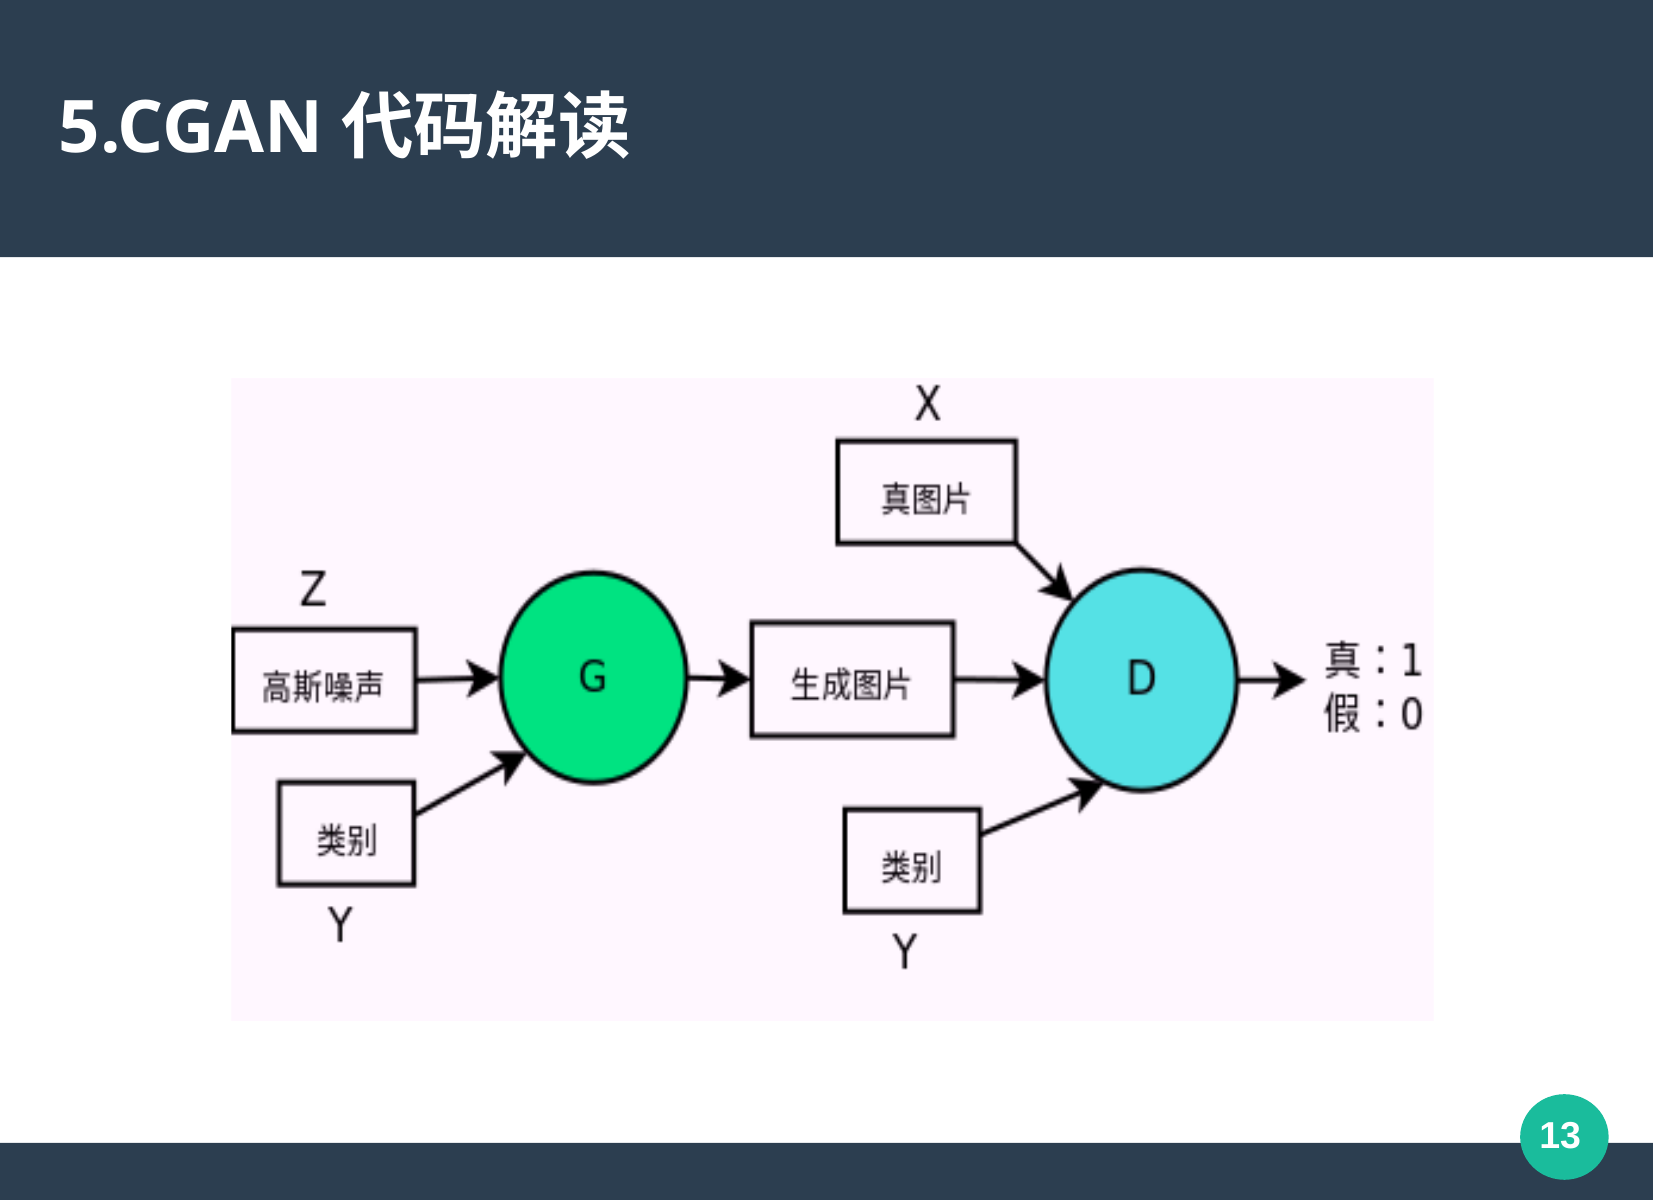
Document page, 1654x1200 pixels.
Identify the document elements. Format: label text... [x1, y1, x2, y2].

picture [231, 378, 1434, 1021]
text_box 13 [1524, 1104, 1630, 1175]
text_box 5.CGAN代码解读 [58, 47, 1594, 200]
